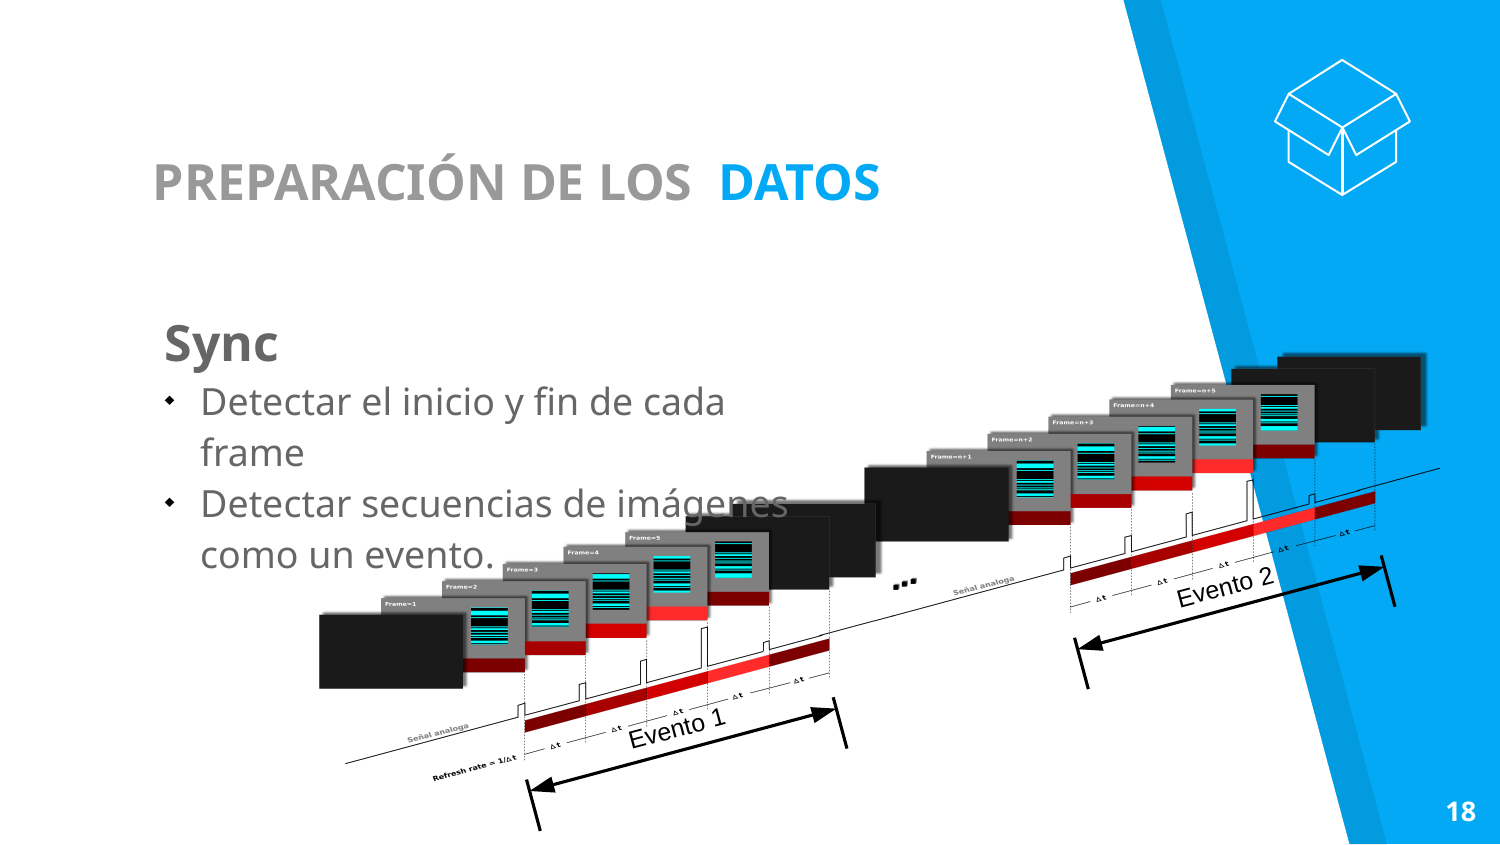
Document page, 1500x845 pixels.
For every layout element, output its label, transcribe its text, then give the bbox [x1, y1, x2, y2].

picture [370, 550, 380, 556]
picture [410, 550, 420, 556]
title PREPARACIÓN DE LOS DATOS [138, 157, 926, 226]
picture [308, 345, 1420, 781]
picture [466, 550, 478, 566]
picture [314, 550, 325, 566]
picture [389, 550, 400, 565]
text_box Sync Detectar el inicio y fin de cada frame Detectar secuencias de imágenes como un evento. [150, 300, 856, 550]
slide_number <number> [1401, 779, 1492, 845]
